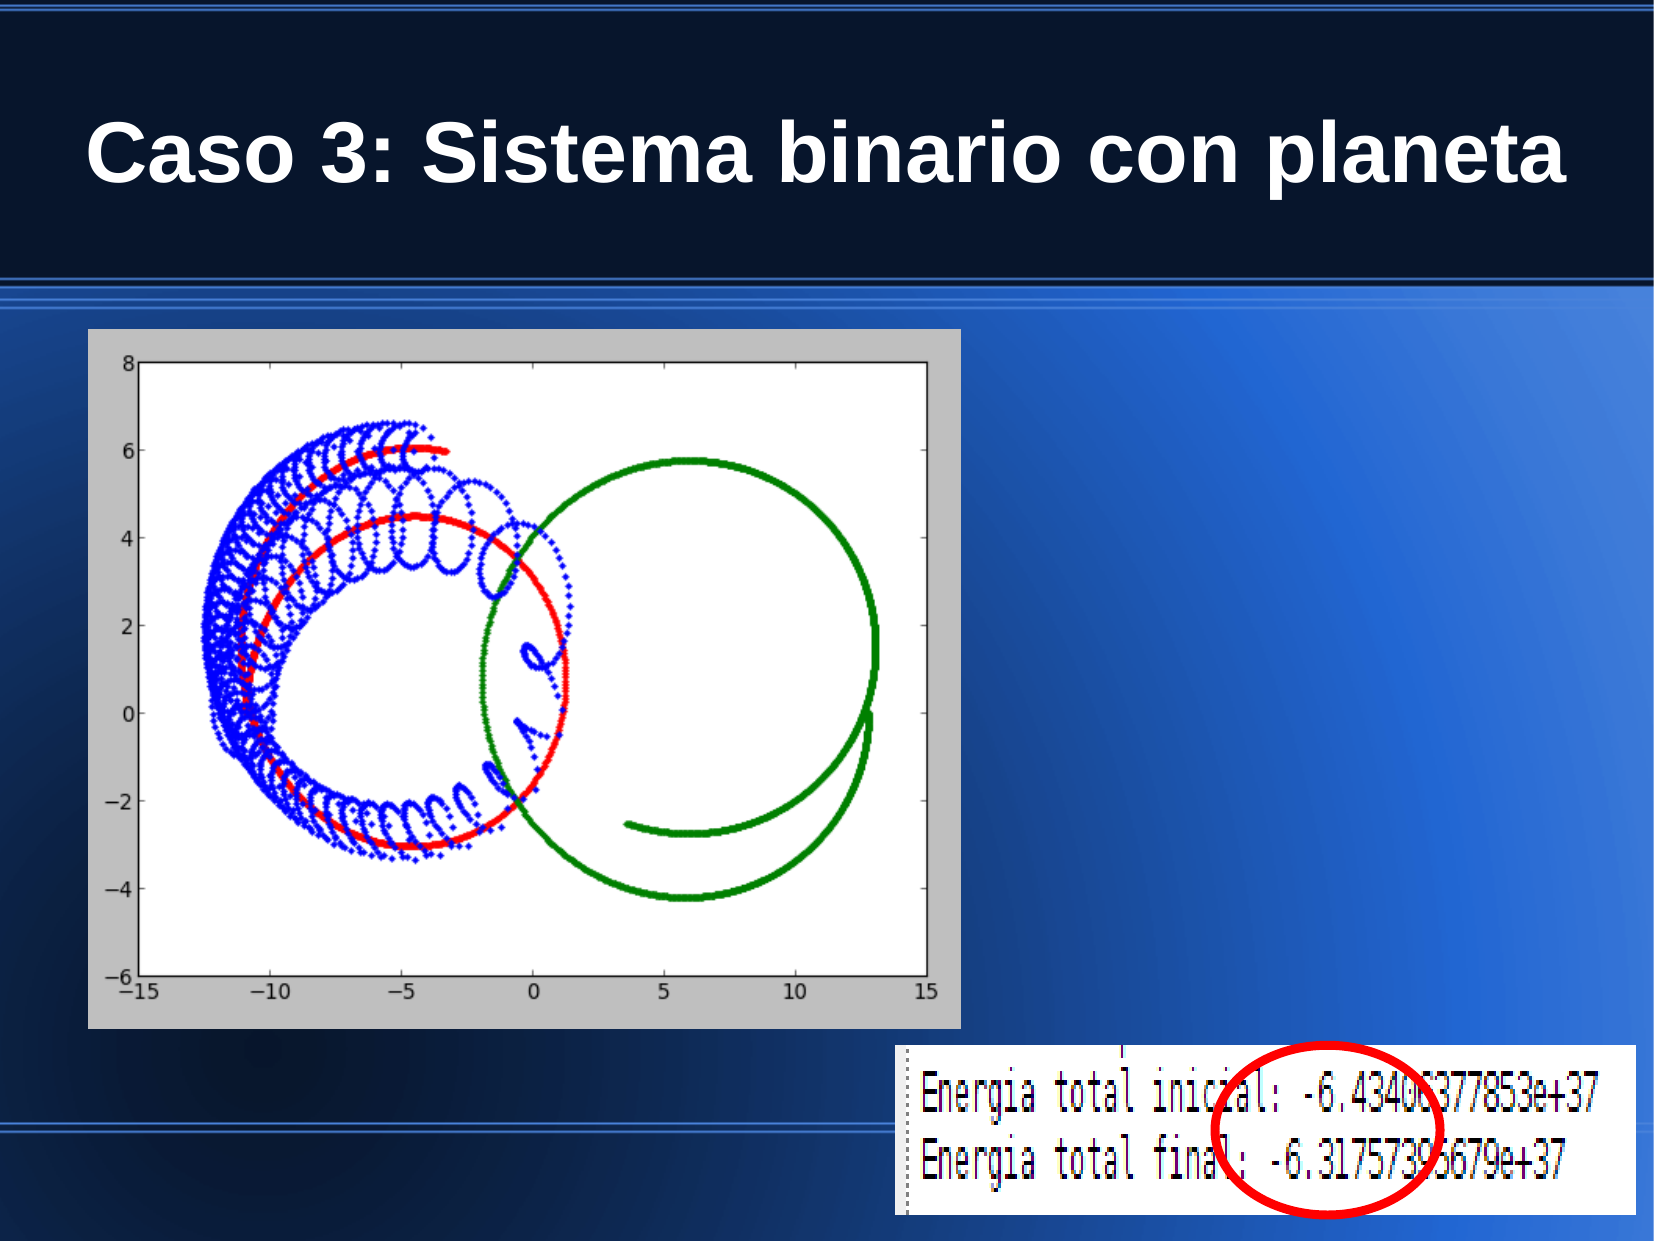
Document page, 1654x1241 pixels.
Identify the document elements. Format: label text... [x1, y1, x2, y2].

picture [0, 0, 1654, 1241]
title Caso 3: Sistema binario con planeta [82, 49, 1571, 257]
